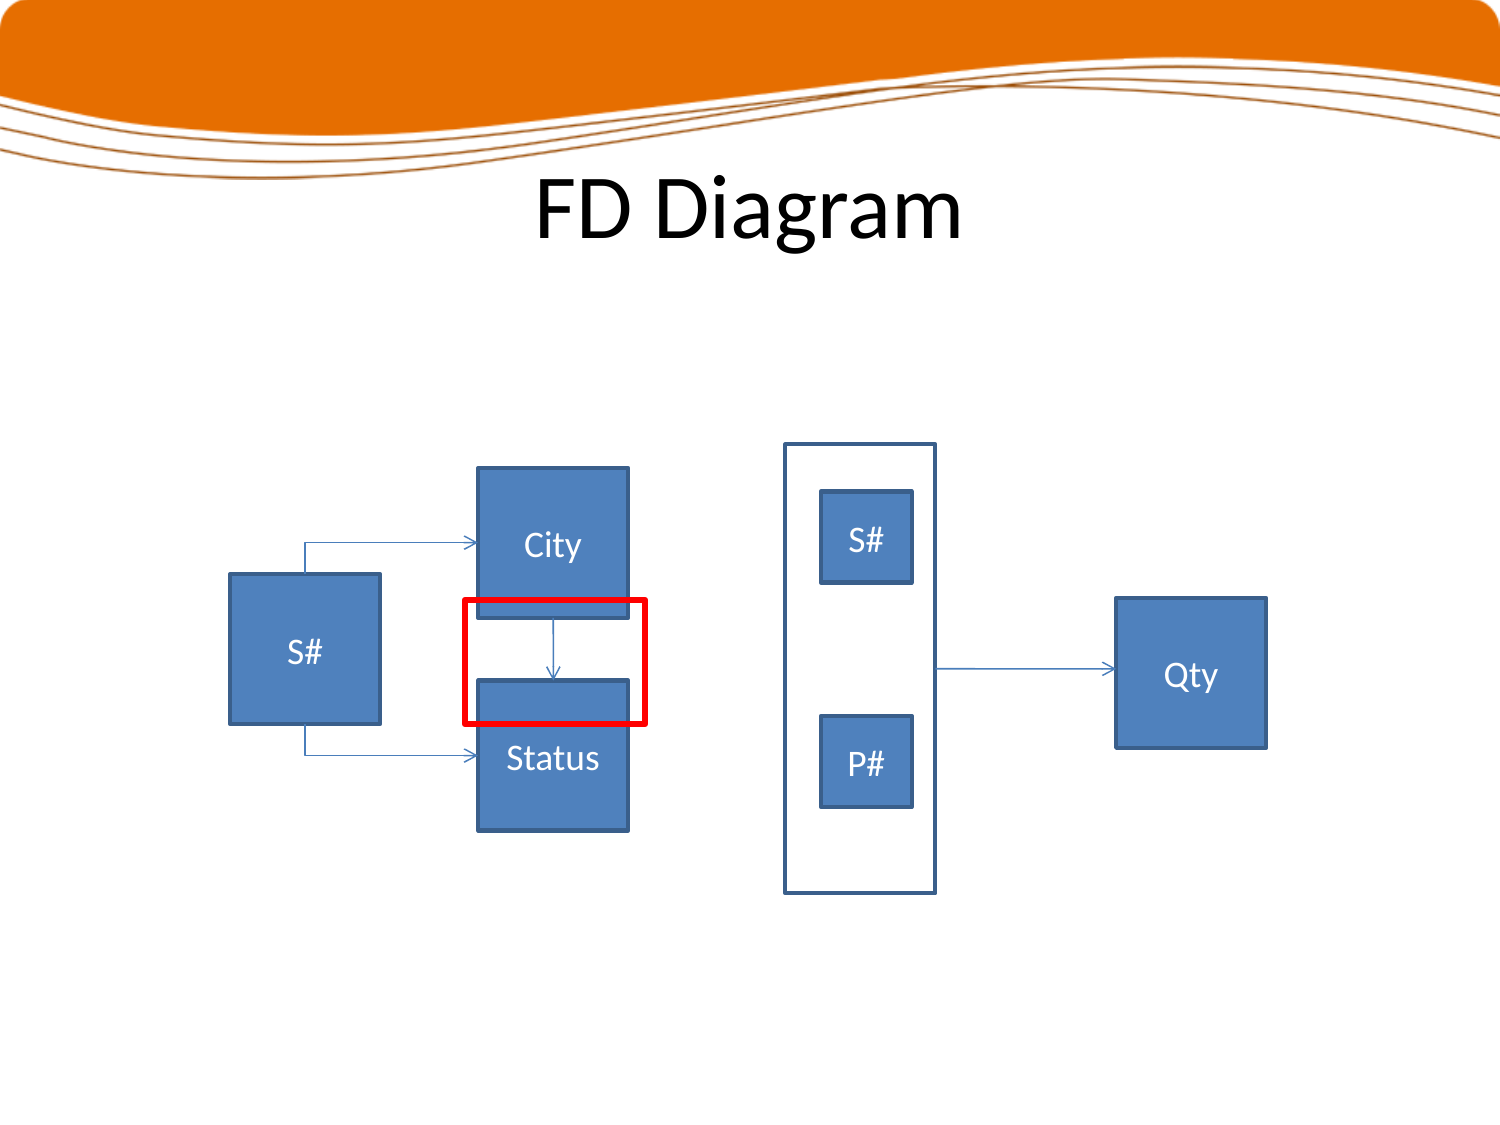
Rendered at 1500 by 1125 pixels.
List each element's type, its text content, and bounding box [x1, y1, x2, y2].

text_box [785, 444, 936, 894]
picture [0, 0, 1500, 180]
title FD Diagram [75, 125, 1425, 279]
text_box Status [478, 680, 629, 721]
text_box S# [230, 574, 381, 725]
text_box Status [478, 727, 629, 831]
text_box Qty [1116, 597, 1267, 748]
text_box P# [820, 715, 912, 807]
text_box City [478, 467, 629, 597]
text_box City [478, 603, 629, 618]
text_box S# [820, 491, 912, 583]
